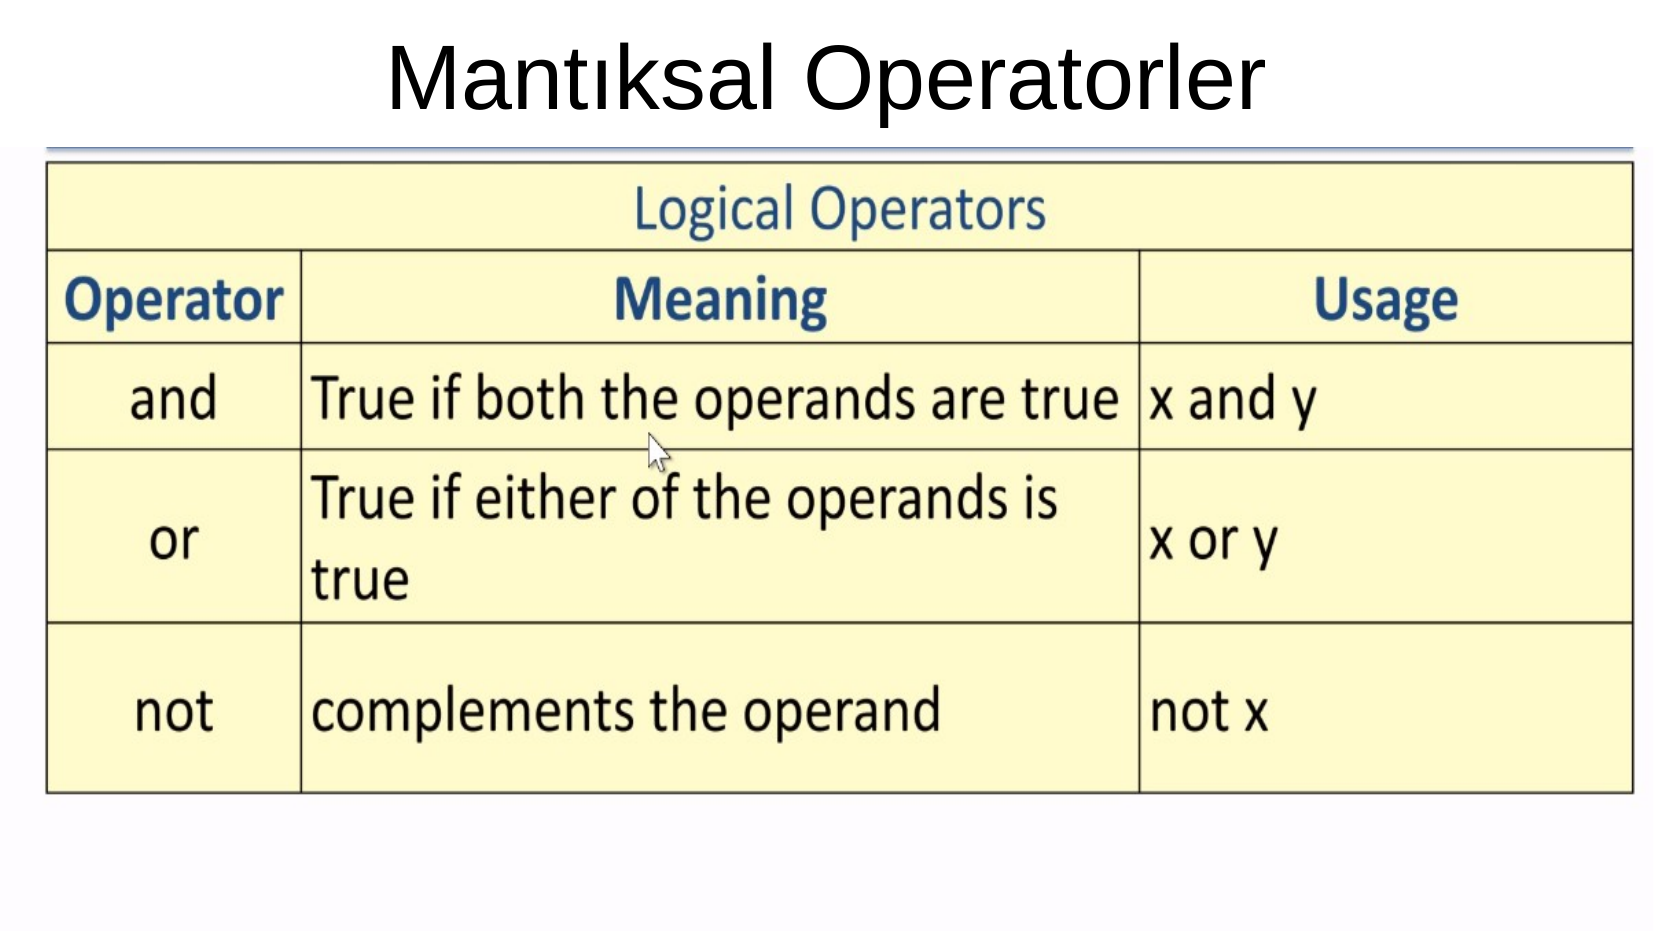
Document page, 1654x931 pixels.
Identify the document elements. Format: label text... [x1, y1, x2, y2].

title Mantıksal Operatorler [82, 0, 1571, 147]
picture [0, 147, 1654, 931]
